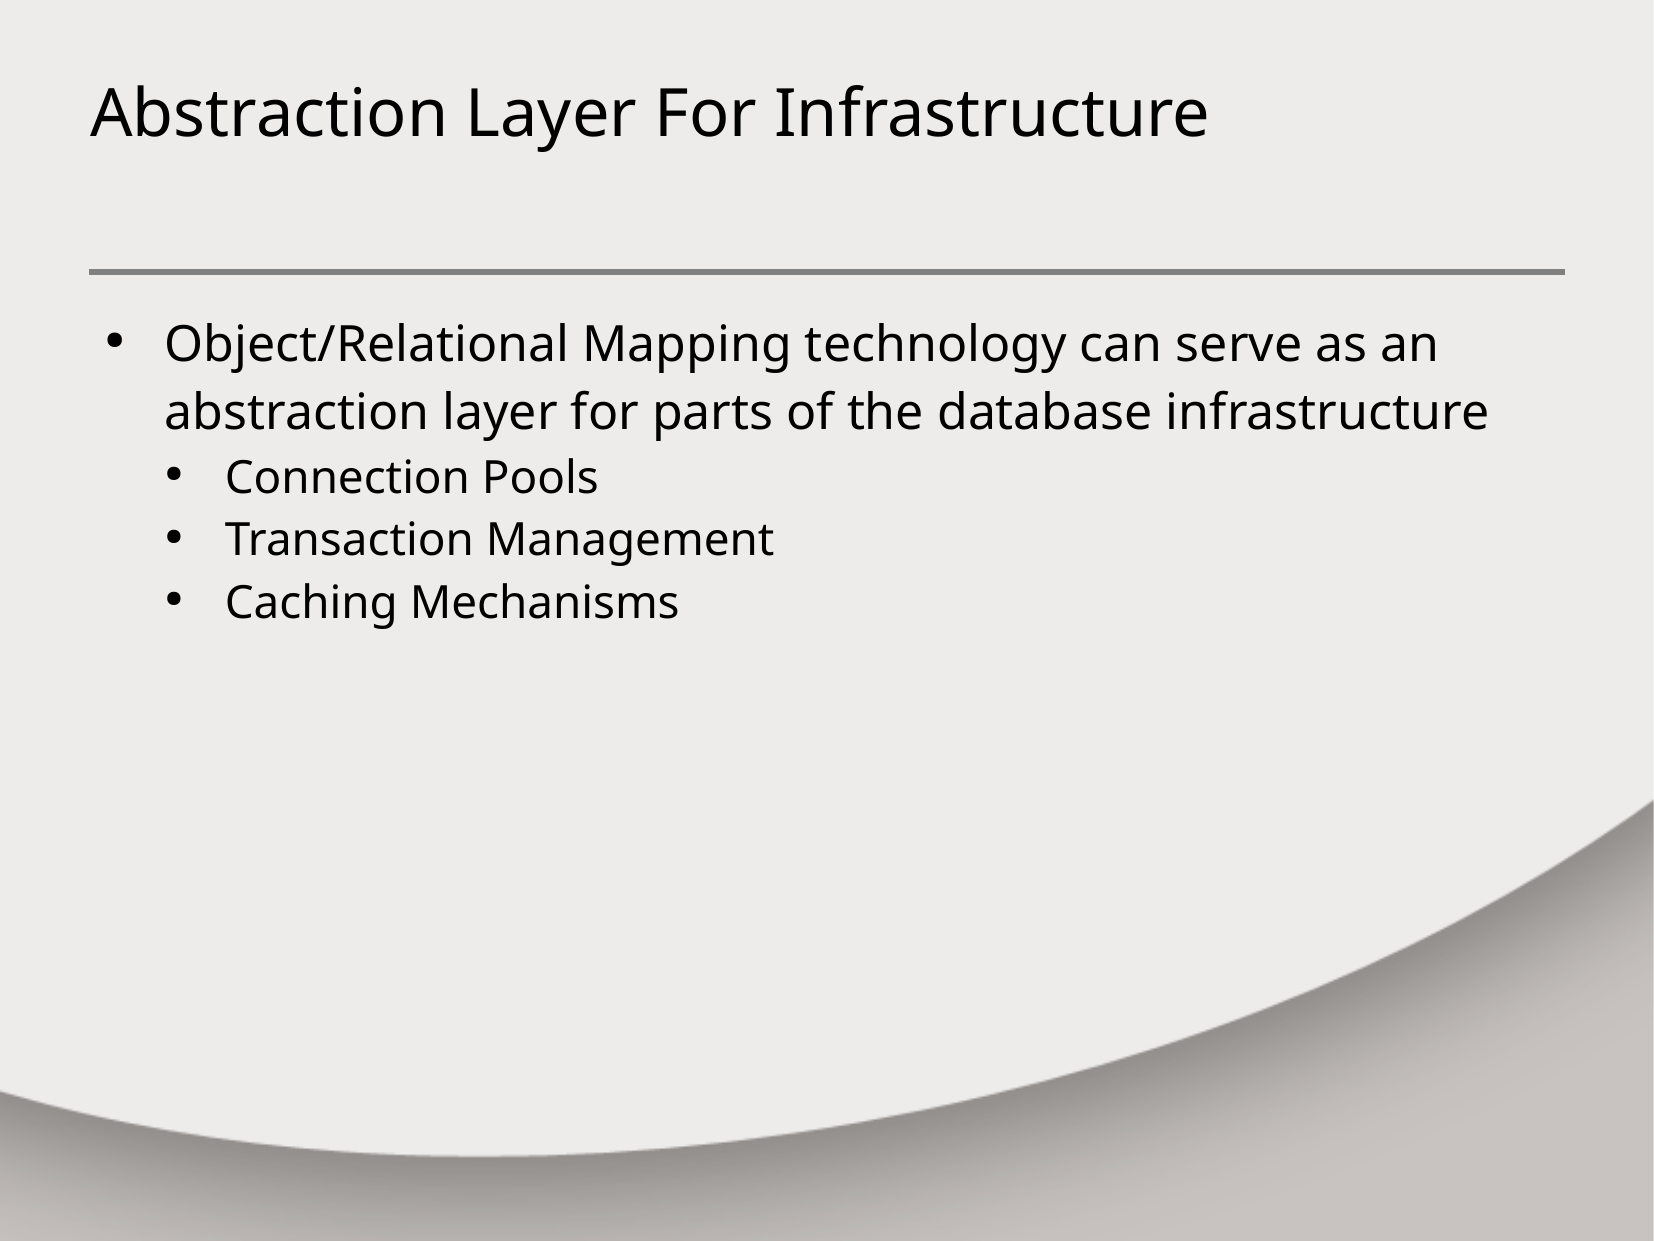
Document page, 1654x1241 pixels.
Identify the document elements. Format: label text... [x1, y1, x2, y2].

picture [0, 0, 1654, 1241]
text_box Object/Relational Mapping technology can serve as an abstraction layer for parts of the database infrastructure Connection Pools Transaction Management Caching Mechanisms [90, 300, 1567, 1157]
title Abstraction Layer For Infrastructure [90, 75, 1566, 238]
